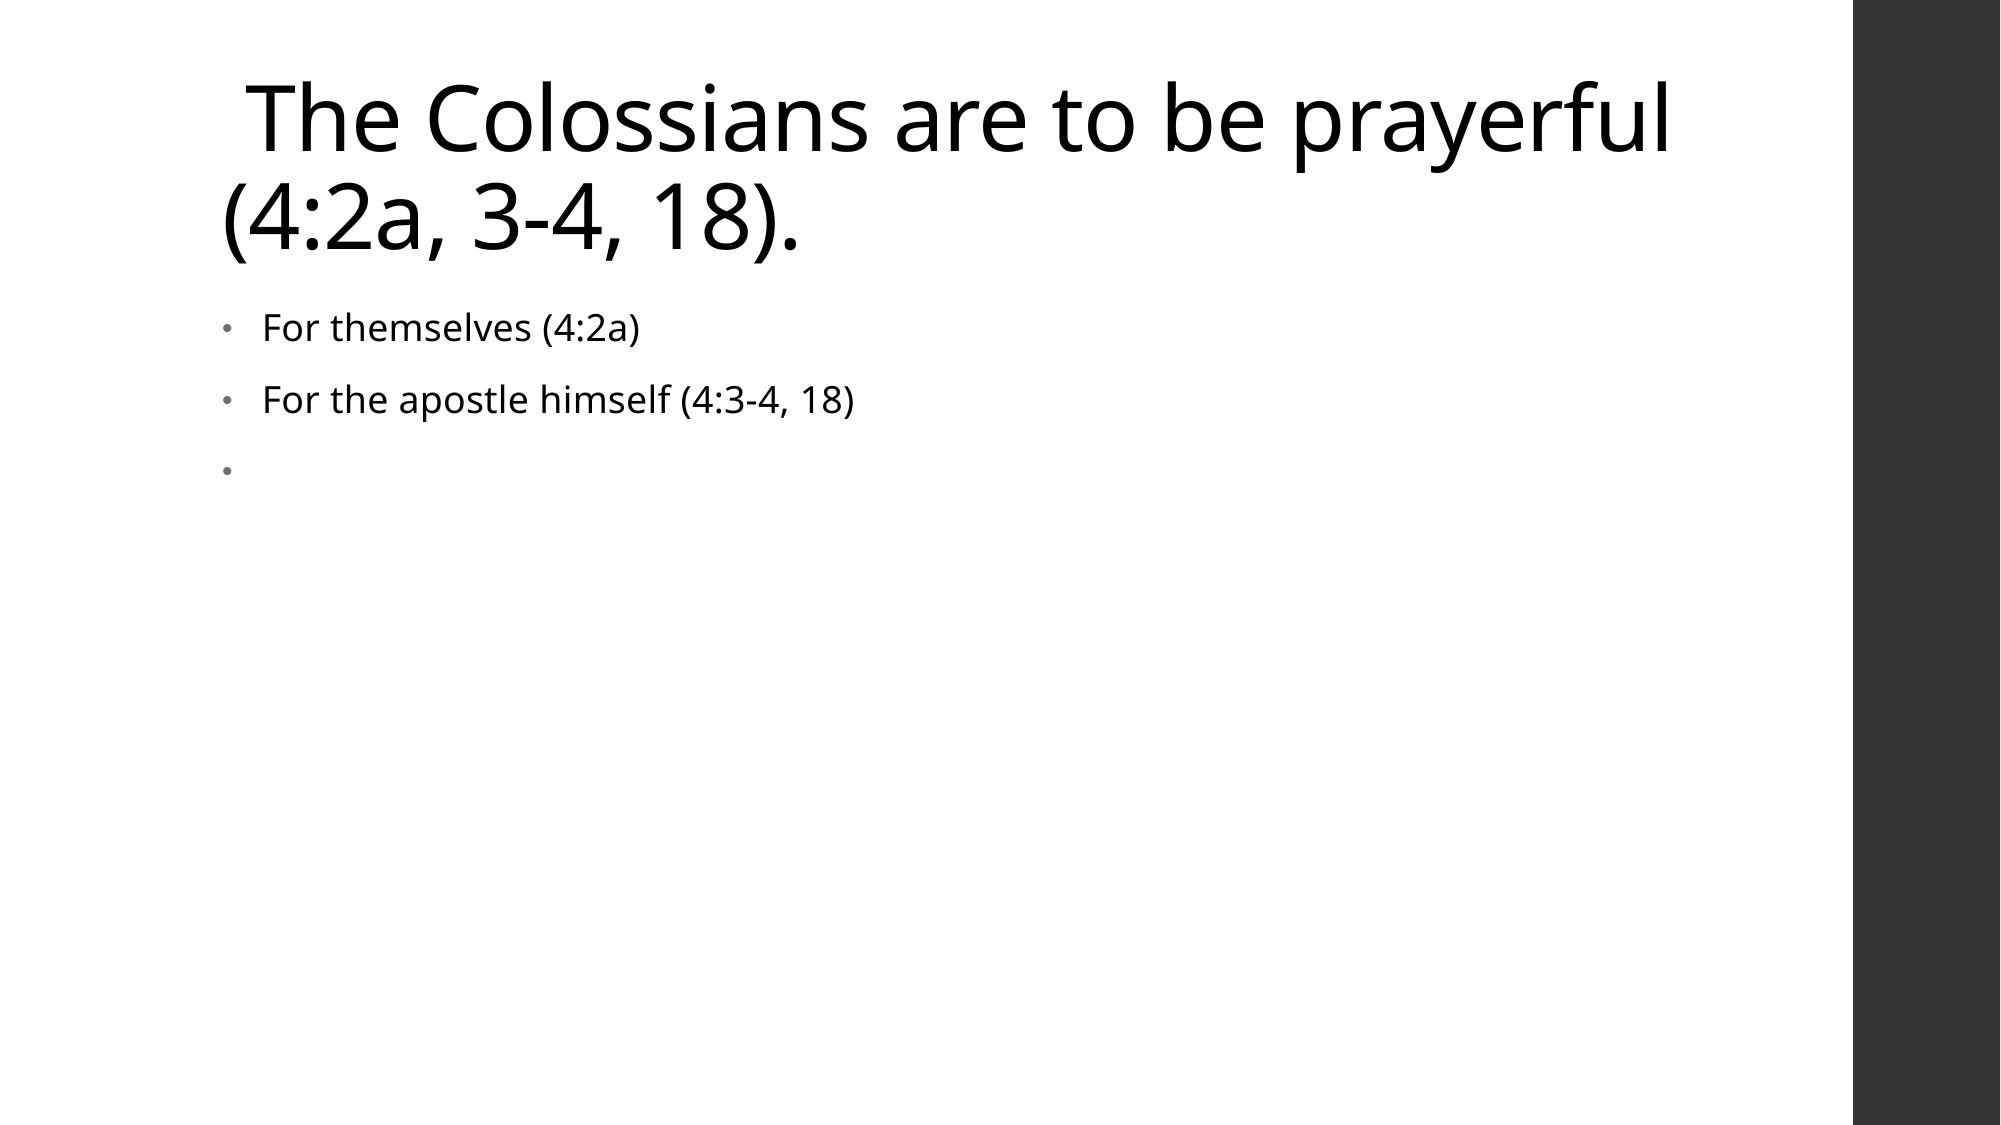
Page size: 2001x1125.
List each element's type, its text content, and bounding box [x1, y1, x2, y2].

list For themselves (4:2a) For the apostle himself (4:3-4, 18) [206, 299, 1617, 1014]
title The Colossians are to be prayerful (4:2a, 3-4, 18). [206, 60, 1797, 278]
